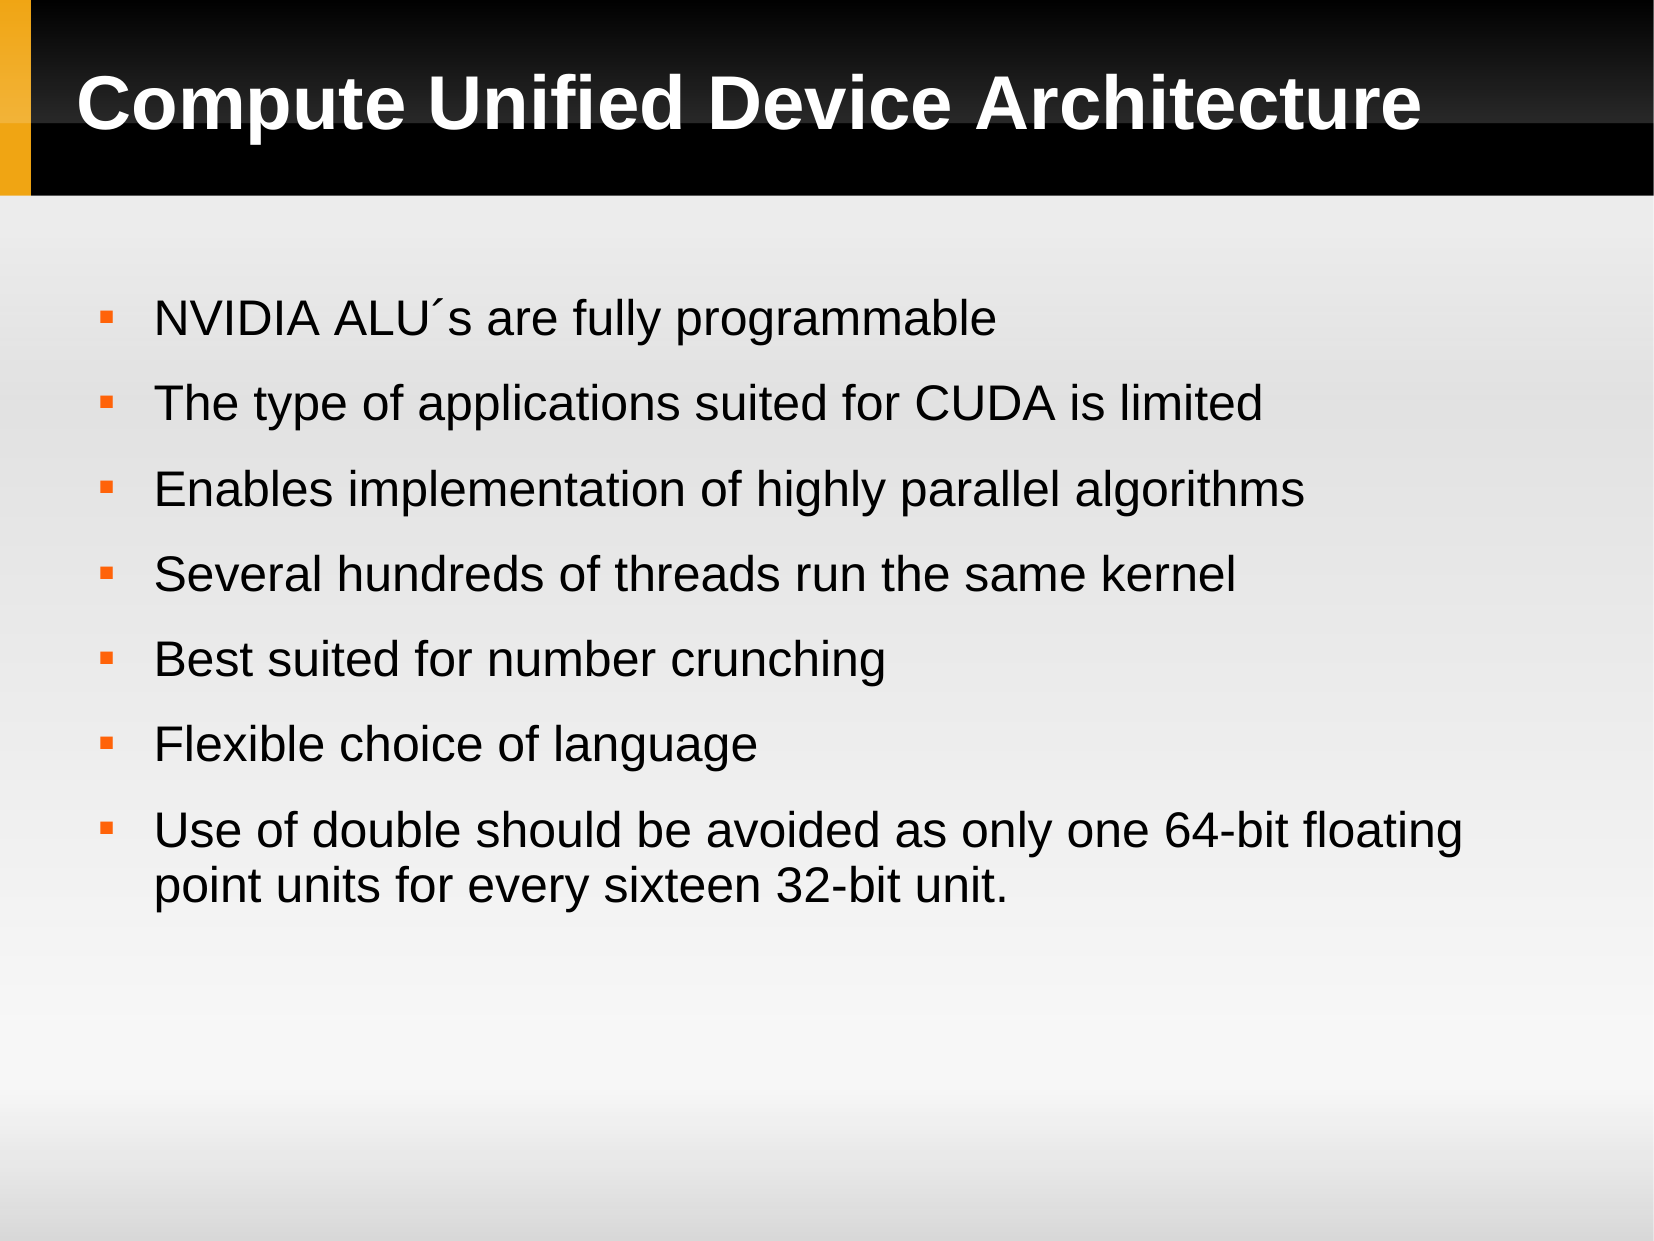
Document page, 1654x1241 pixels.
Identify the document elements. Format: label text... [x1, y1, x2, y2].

picture [0, 0, 1654, 1241]
list NVIDIA ALU´s are fully programmable The type of applications suited for CUDA is limited Enables implementation of highly parallel algorithms Several hundreds of threads run the same kernel Best suited for number crunching Flexible choice of language Use of double should be avoided as only one 64-bit floating point units for every sixteen 32-bit unit. [82, 290, 1571, 1109]
title Compute Unified Device Architecture [76, 0, 1565, 208]
